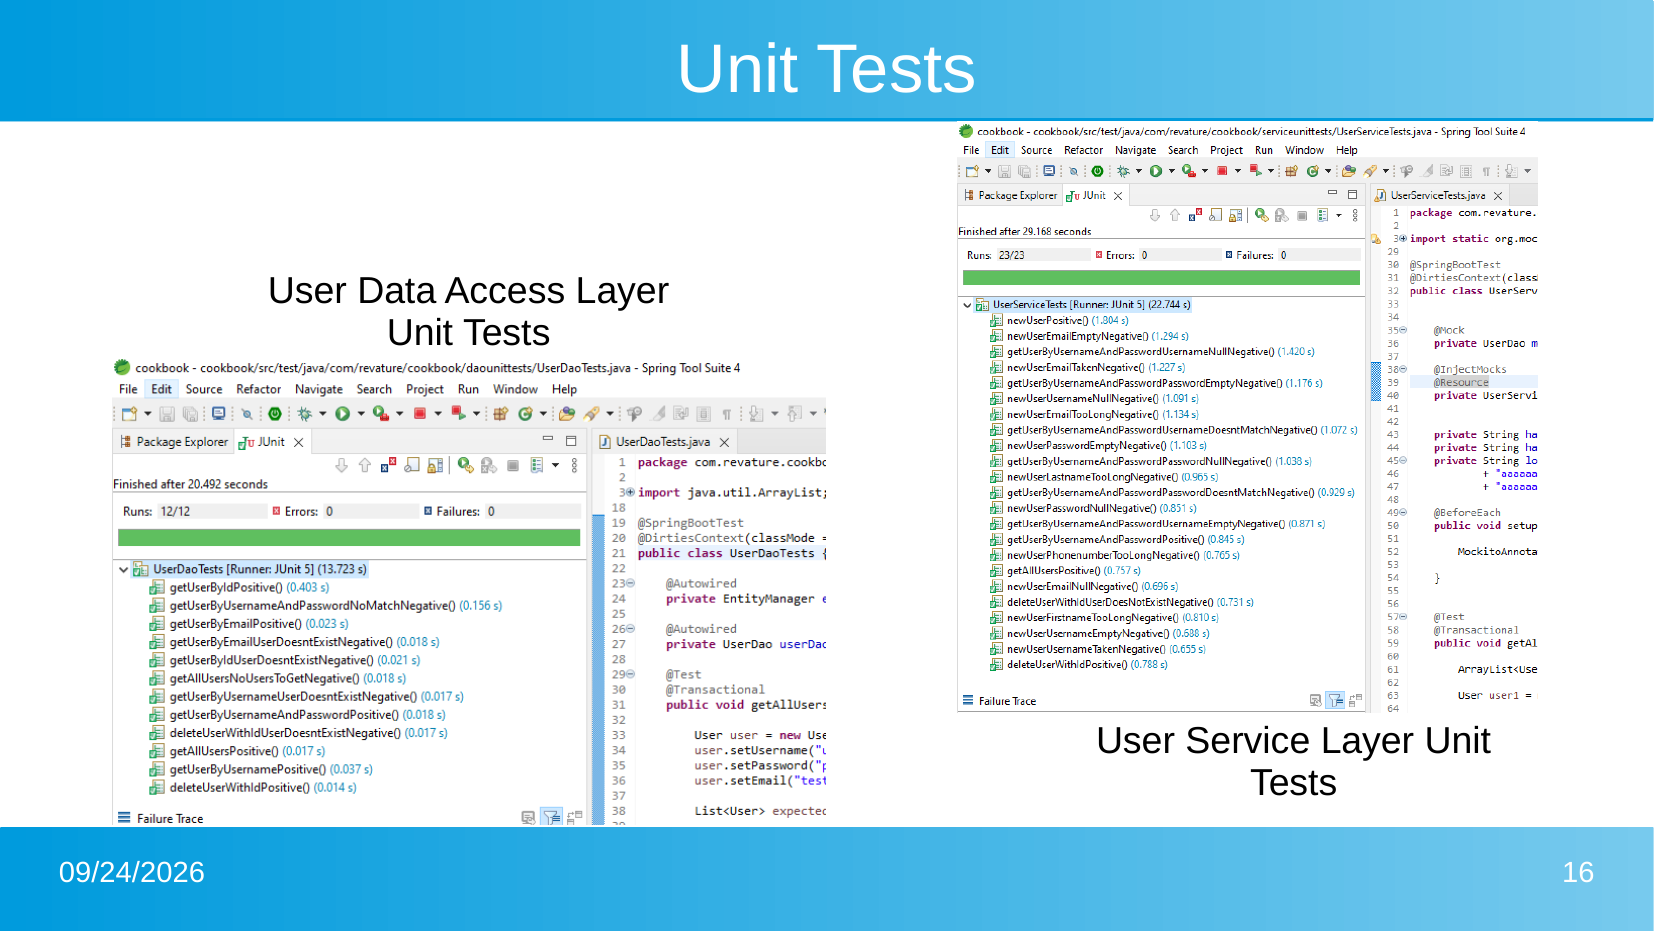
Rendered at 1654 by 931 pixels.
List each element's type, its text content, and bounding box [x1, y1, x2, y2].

text_box User Service Layer Unit Tests [1050, 712, 1538, 812]
picture [957, 122, 1538, 713]
title Unit Tests [59, 29, 1595, 108]
picture [112, 356, 826, 826]
text_box User Data Access Layer Unit Tests [225, 262, 713, 362]
